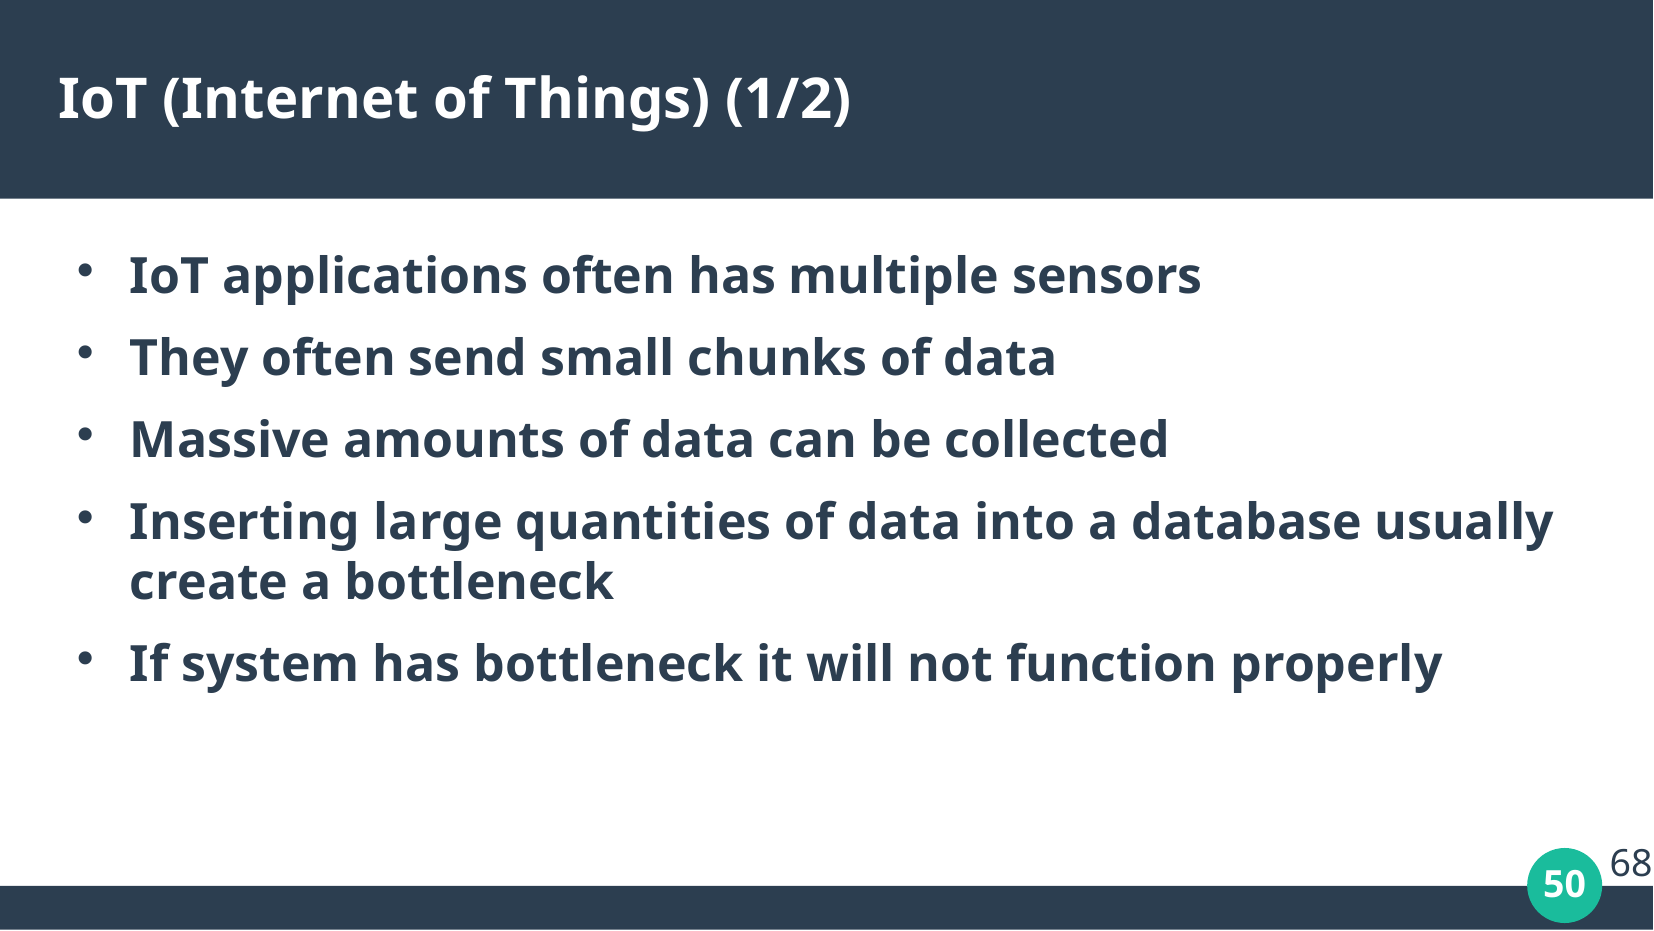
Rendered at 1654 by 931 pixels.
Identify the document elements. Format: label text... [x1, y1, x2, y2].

list IoT applications often has multiple sensors They often send small chunks of data Massive amounts of data can be collected Inserting large quantities of data into a database usually create a bottleneck If system has bottleneck it will not function properly [59, 243, 1594, 864]
title IoT (Internet of Things) (1/2) [59, 37, 1594, 155]
text_box 68 [1588, 830, 1654, 899]
